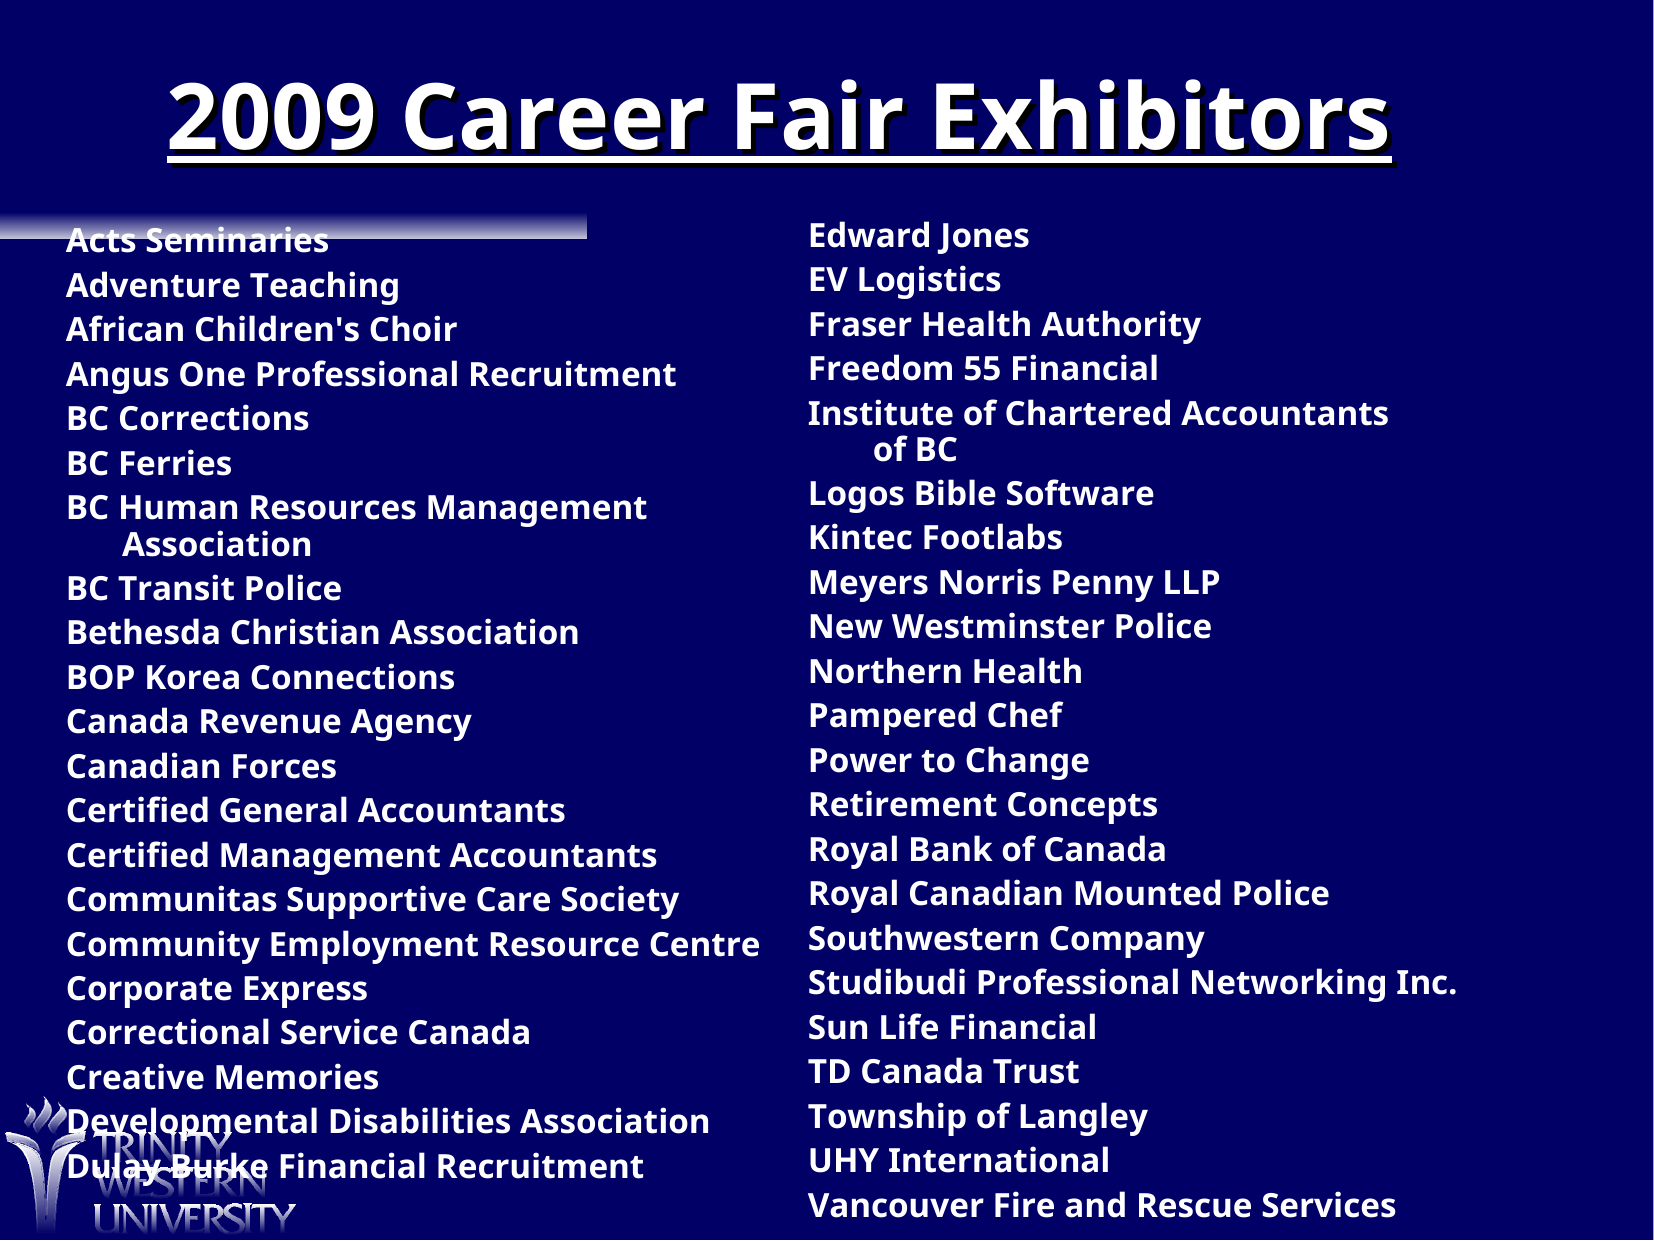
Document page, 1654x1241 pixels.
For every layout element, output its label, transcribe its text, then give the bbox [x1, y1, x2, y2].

list Acts Seminaries Adventure Teaching African Children's Choir Angus One Professional Recruitment BC Corrections BC Ferries BC Human Resources Management Association BC Transit Police Bethesda Christian Association BOP Korea Connections Canada Revenue Agency Canadian Forces Certified General Accountants Certified Management Accountants Communitas Supportive Care Society Community Employment Resource Centre Corporate Express Correctional Service Canada Creative Memories Developmental Disabilities Association Dulay Burke Financial Recruitment [51, 216, 793, 1143]
title 2009 Career Fair Exhibitors [35, 12, 1524, 216]
list Edward Jones EV Logistics Fraser Health Authority Freedom 55 Financial Institute of Chartered Accountants of BC Logos Bible Software Kintec Footlabs Meyers Norris Penny LLP New Westminster Police Northern Health Pampered Chef Power to Change Retirement Concepts Royal Bank of Canada Royal Canadian Mounted Police Southwestern Company Studibudi Professional Networking Inc. Sun Life Financial TD Canada Trust Township of Langley UHY International Vancouver Fire and Rescue Services [793, 210, 1565, 1147]
